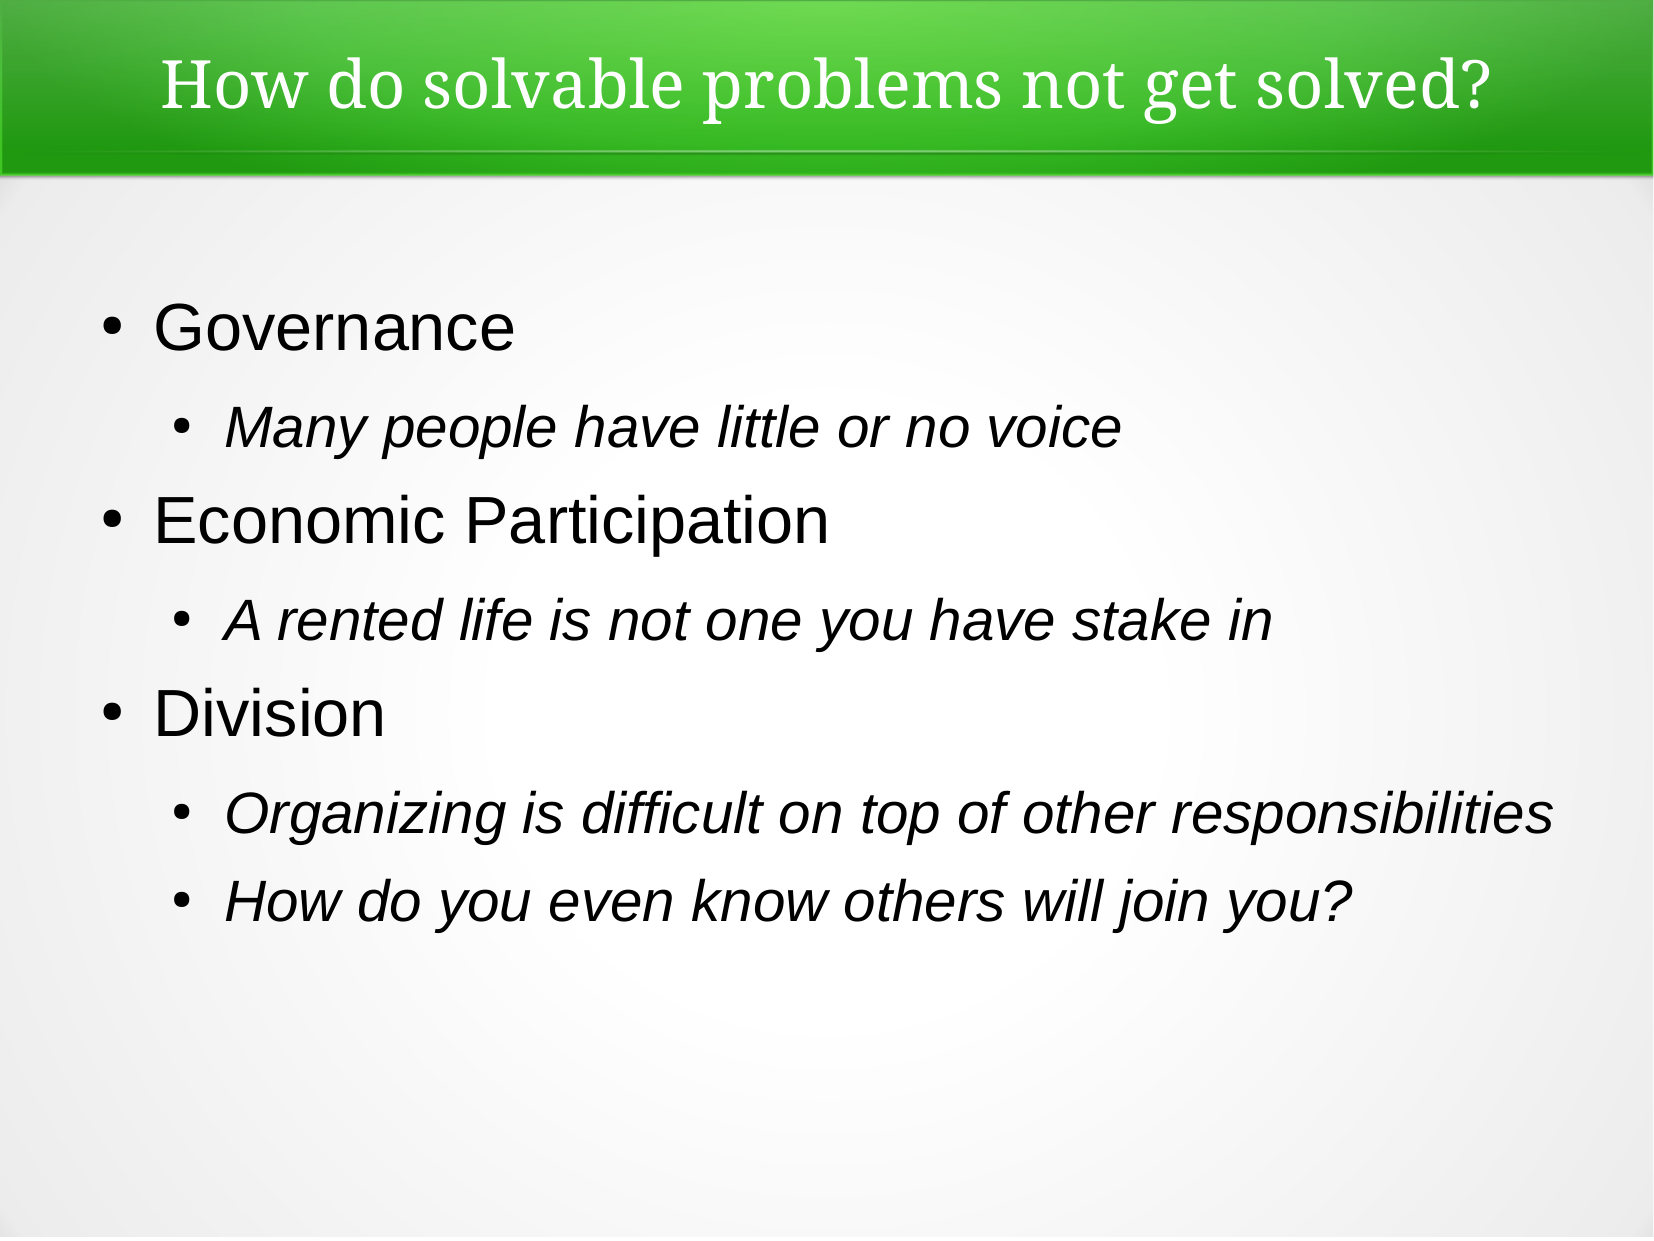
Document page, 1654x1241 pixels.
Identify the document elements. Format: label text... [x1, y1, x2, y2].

picture [0, 0, 1654, 1237]
list Governance Many people have little or no voice Economic Participation A rented life is not one you have stake in Division Organizing is difficult on top of other responsibilities How do you even know others will join you? [82, 290, 1571, 1109]
title How do solvable problems not get solved? [82, 11, 1571, 154]
